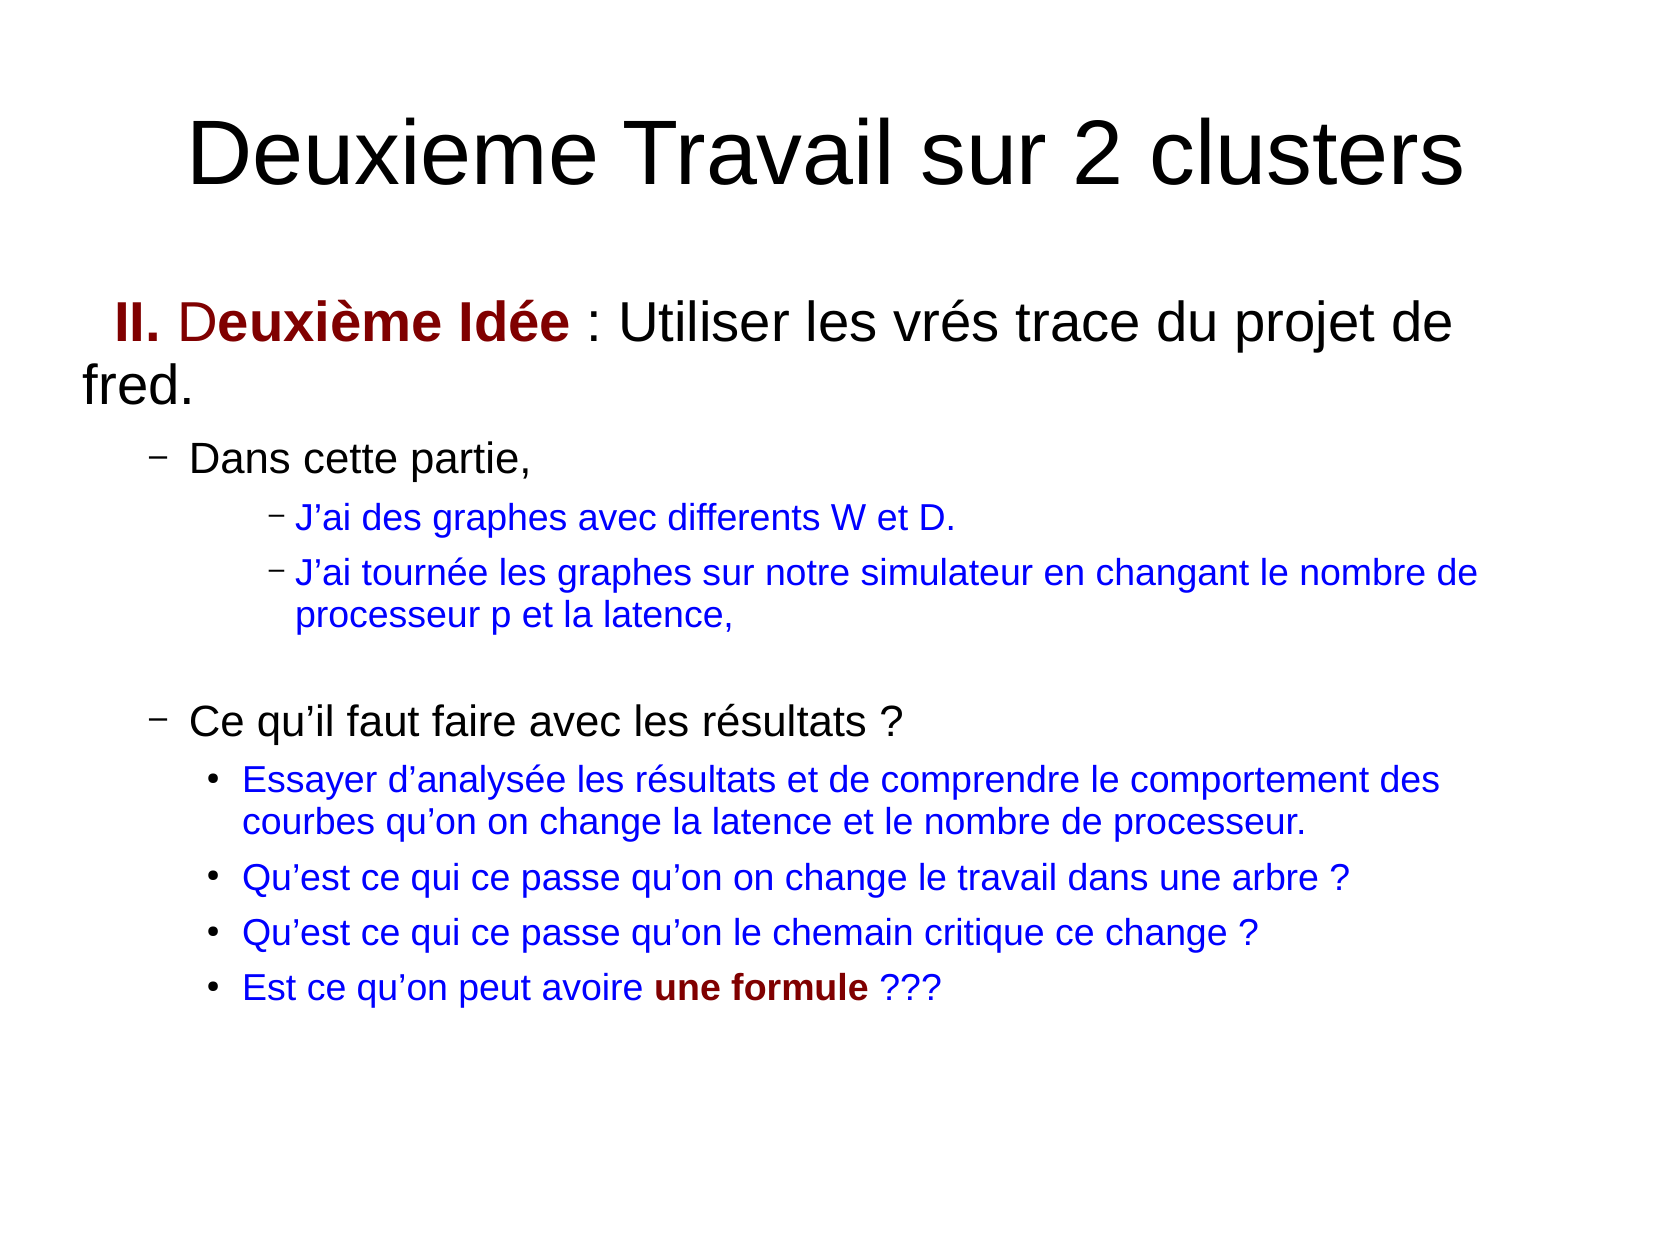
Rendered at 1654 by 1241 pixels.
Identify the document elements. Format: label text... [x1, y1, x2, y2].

title Deuxieme Travail sur 2 clusters [82, 49, 1571, 257]
list II. Deuxième Idée : Utiliser les vrés trace du projet de fred. Dans cette partie, J’ai des graphes avec differents W et D. J’ai tournée les graphes sur notre simulateur en changant le nombre de processeur p et la latence, Ce qu’il faut faire avec les résultats ? Essayer d’analysée les résultats et de comprendre le comportement des courbes qu’on on change la latence et le nombre de processeur. Qu’est ce qui ce passe qu’on on change le travail dans une arbre ? Qu’est ce qui ce passe qu’on le chemain critique ce change ? Est ce qu’on peut avoire une formule ??? [82, 290, 1571, 1010]
